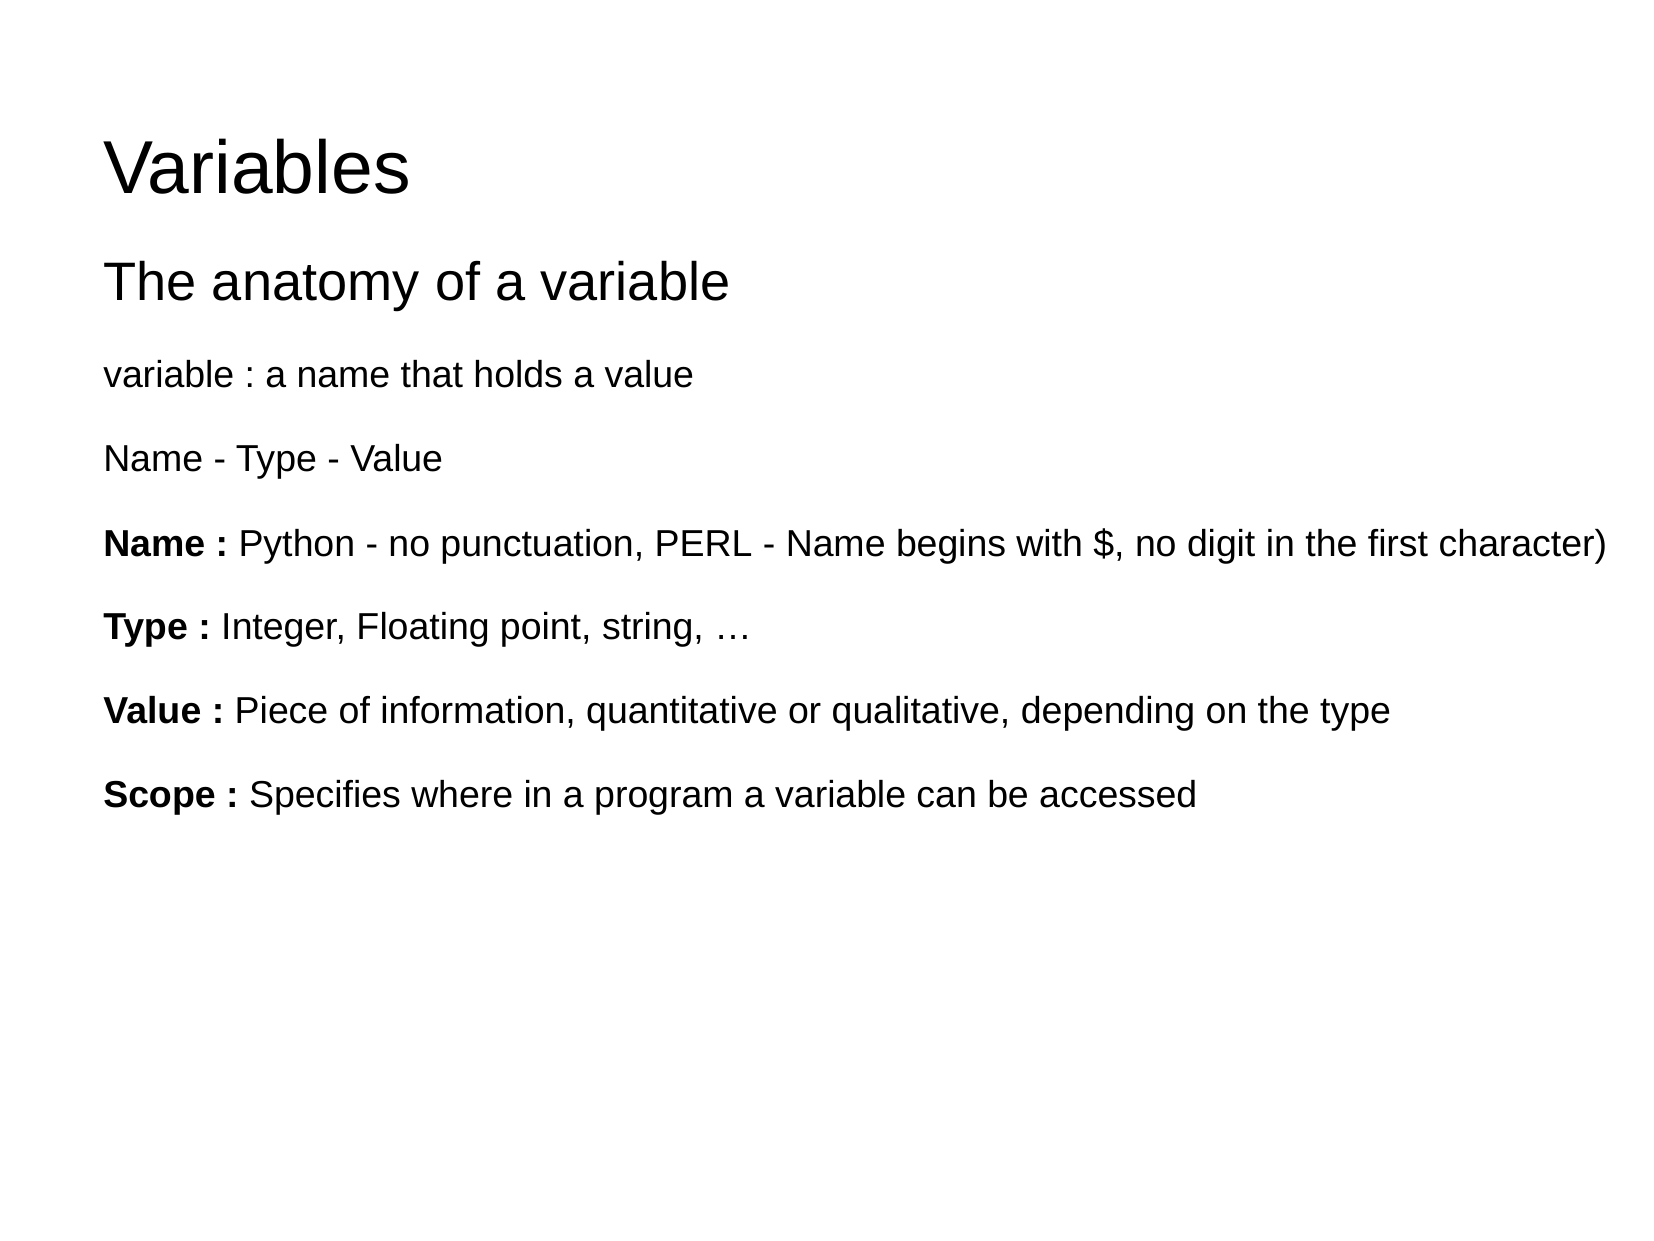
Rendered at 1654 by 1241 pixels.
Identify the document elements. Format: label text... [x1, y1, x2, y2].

text_box Variables The anatomy of a variable variable : a name that holds a value Name - Type - Value Name : Python - no punctuation, PERL - Name begins with $, no digit in the first character) Type : Integer, Floating point, string, … Value : Piece of information, quantitative or qualitative, depending on the type Scope : Specifies where in a program a variable can be accessed [88, 118, 1625, 987]
